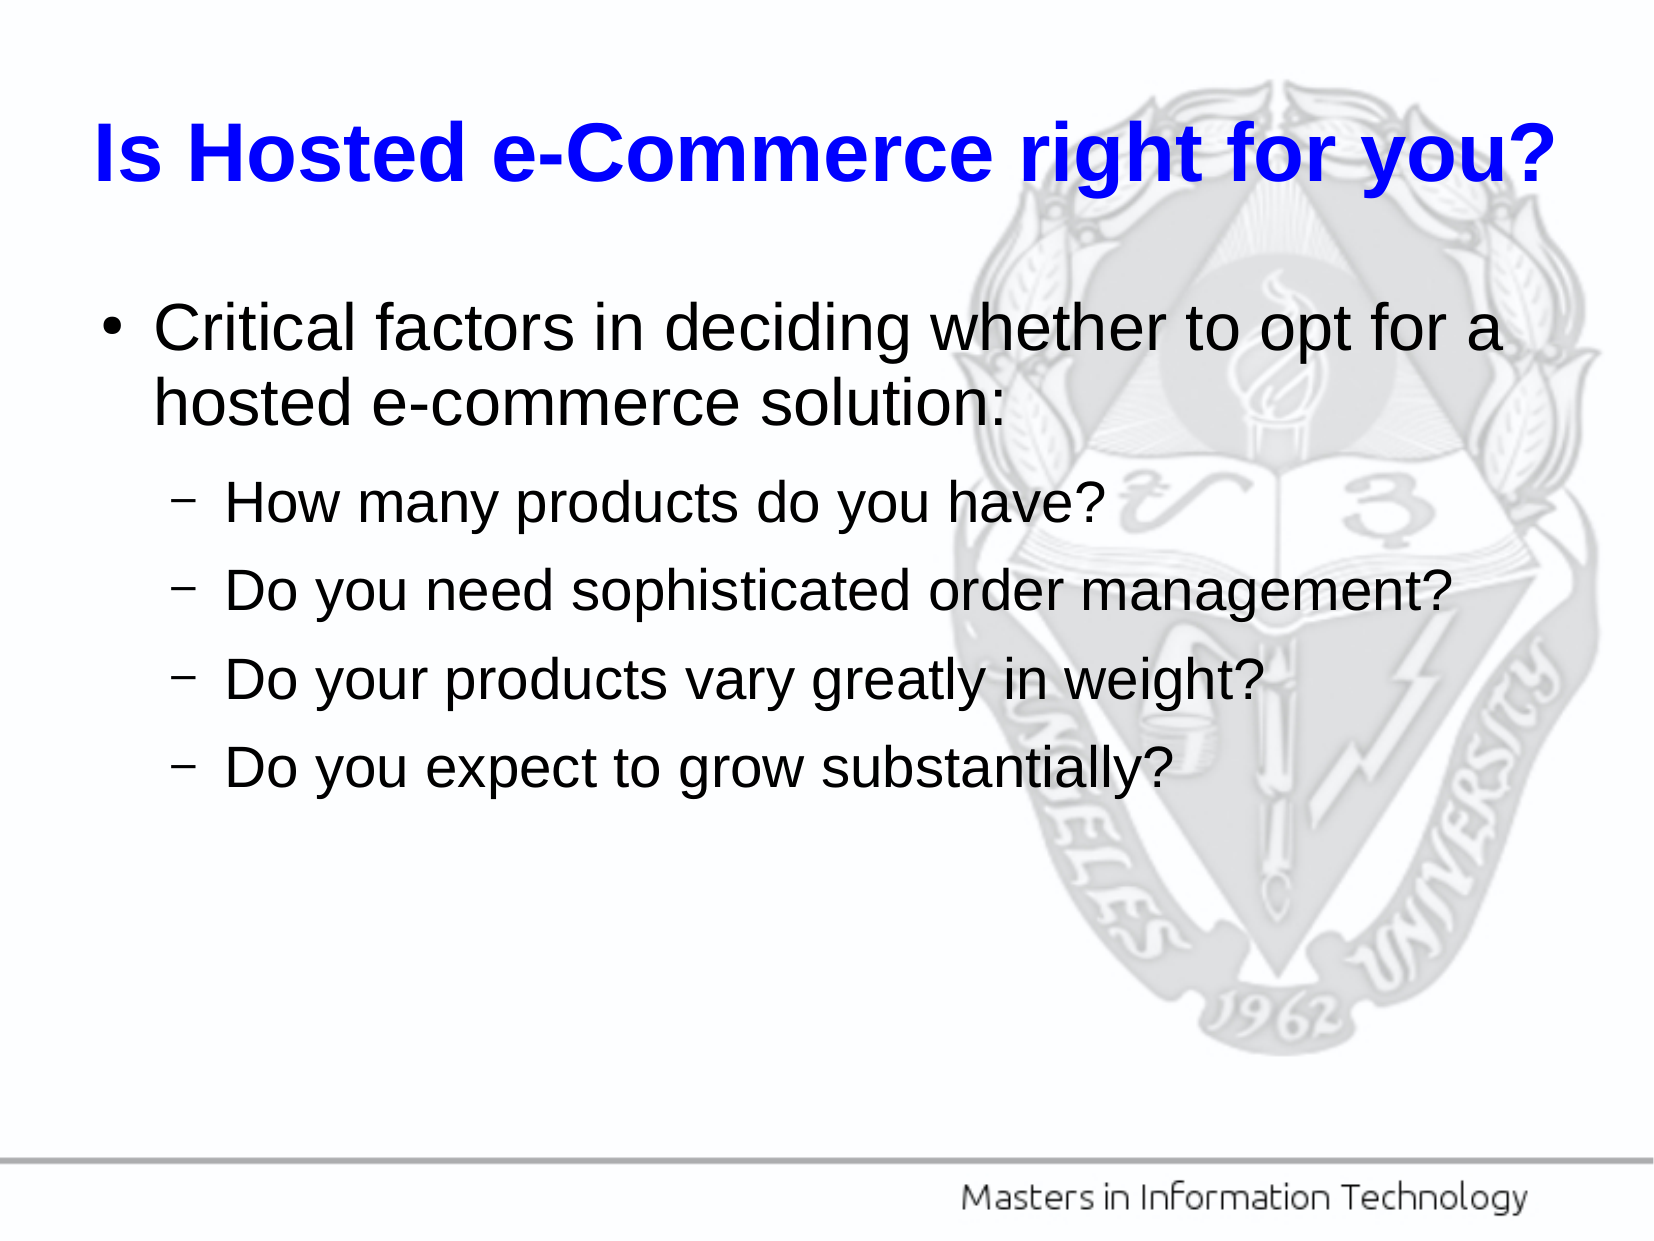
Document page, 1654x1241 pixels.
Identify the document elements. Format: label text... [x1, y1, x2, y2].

title Is Hosted e-Commerce right for you? [82, 49, 1571, 257]
list Critical factors in deciding whether to opt for a hosted e-commerce solution: How many products do you have? Do you need sophisticated order management? Do your products vary greatly in weight? Do you expect to grow substantially? [82, 290, 1571, 1010]
picture [0, 0, 1654, 1241]
